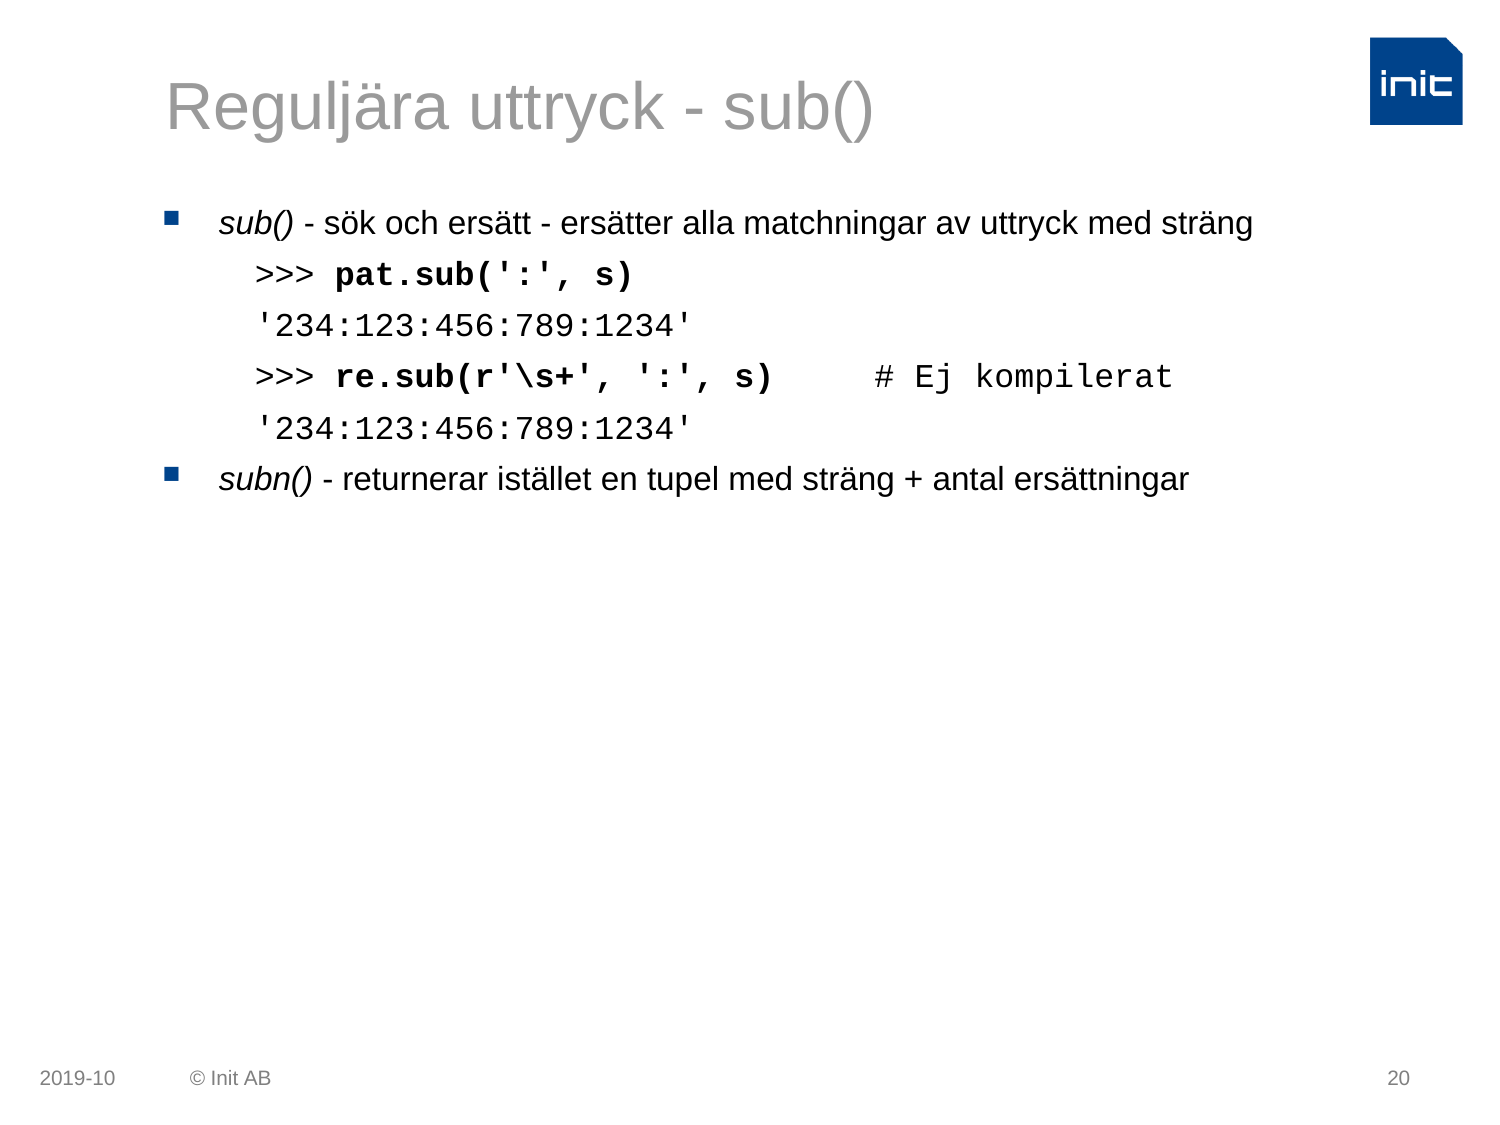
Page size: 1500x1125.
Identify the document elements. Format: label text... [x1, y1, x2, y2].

text_box Reguljära uttryck - sub() [150, 0, 1351, 151]
text_box sub() - sök och ersätt - ersätter alla matchningar av uttryck med sträng >>> pat.sub(':', s) '234:123:456:789:1234' >>> re.sub(r'\s+', ':', s) # Ej kompilerat '234:123:456:789:1234' subn() - returnerar istället en tupel med sträng + antal ersättningar [150, 189, 1351, 1017]
picture [1370, 37, 1463, 125]
text_box © Init AB [174, 1037, 1326, 1098]
text_box <nummer> [1350, 1037, 1426, 1098]
text_box 2019-10 [24, 1037, 151, 1098]
